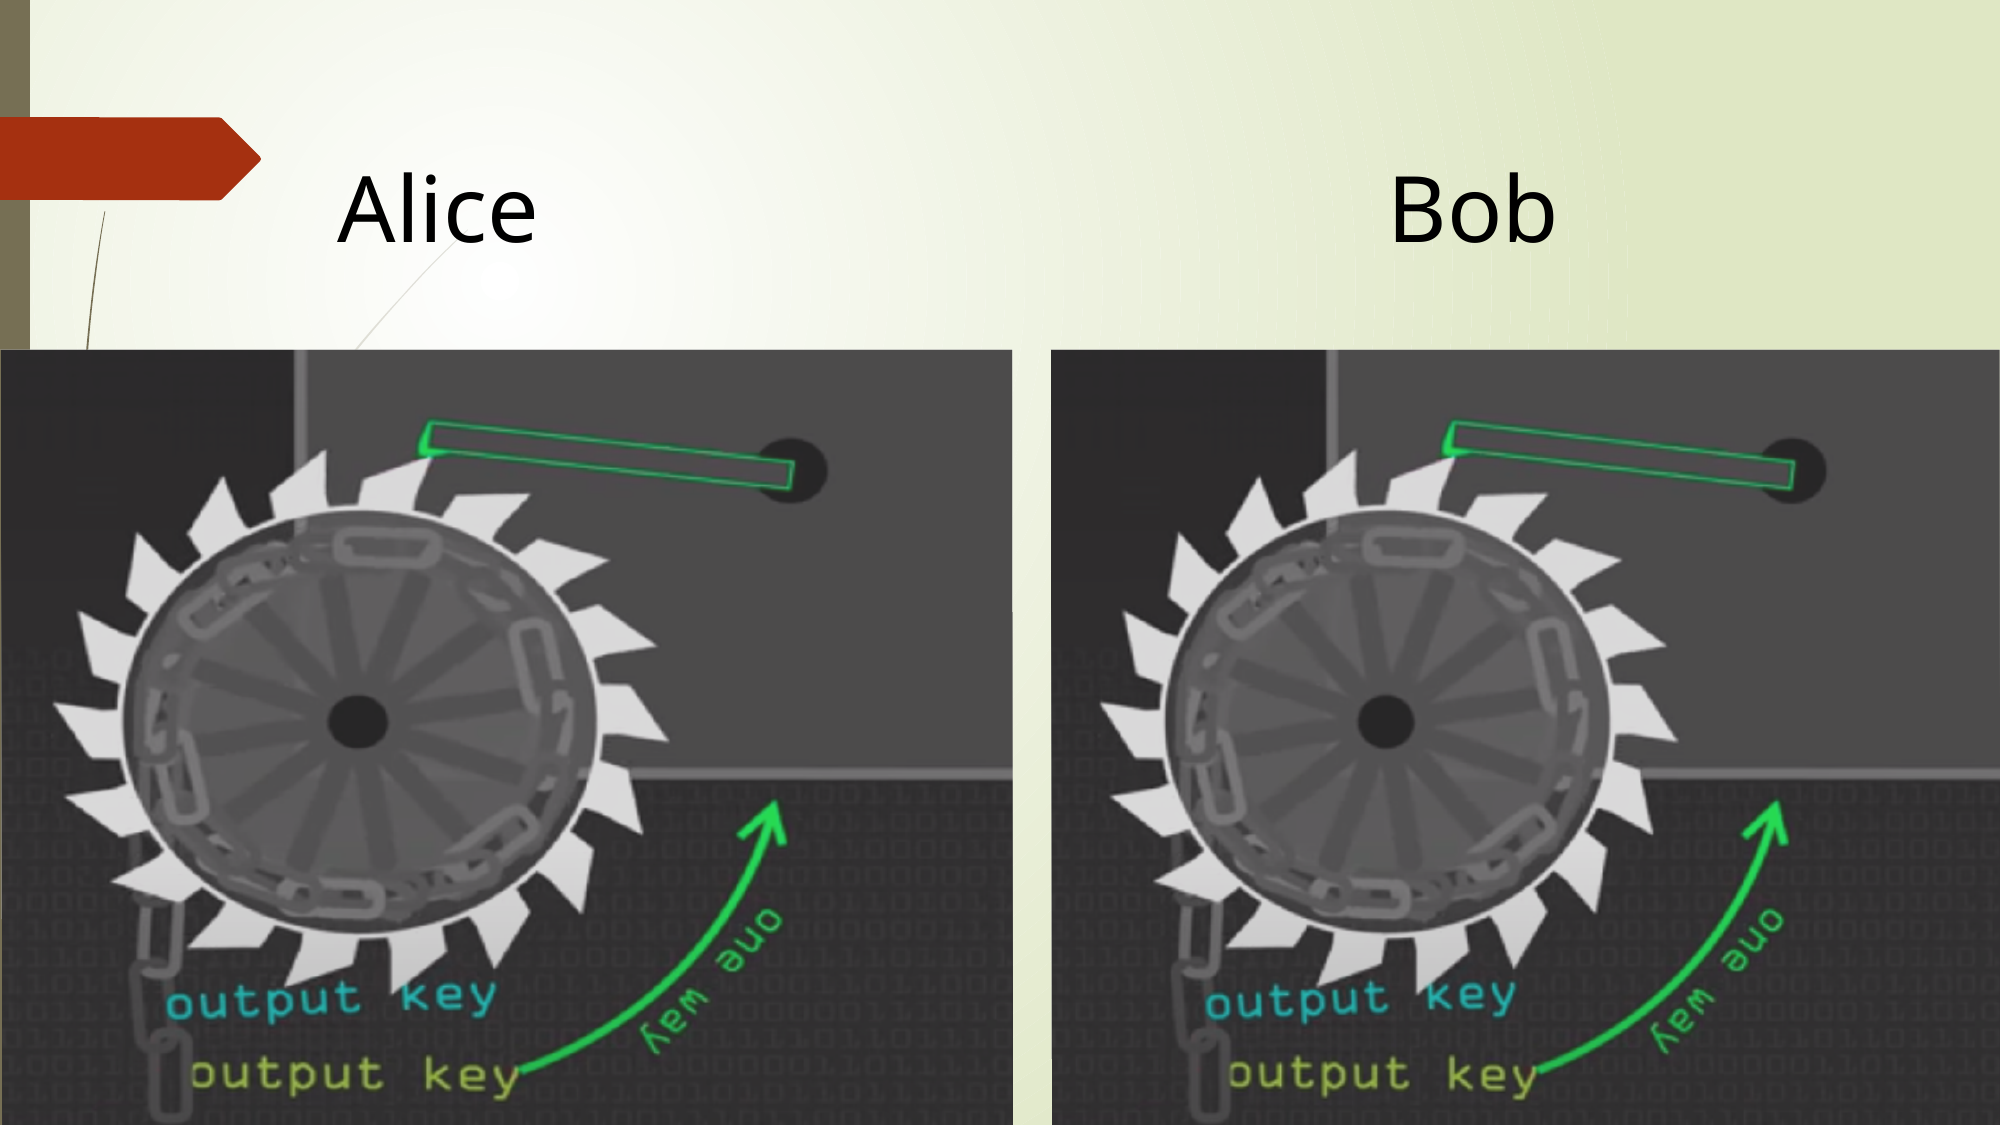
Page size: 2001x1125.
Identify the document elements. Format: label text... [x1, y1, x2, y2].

title Alice Bob [37, 102, 1888, 313]
picture [1050, 350, 2000, 1125]
picture [0, 350, 1013, 1125]
